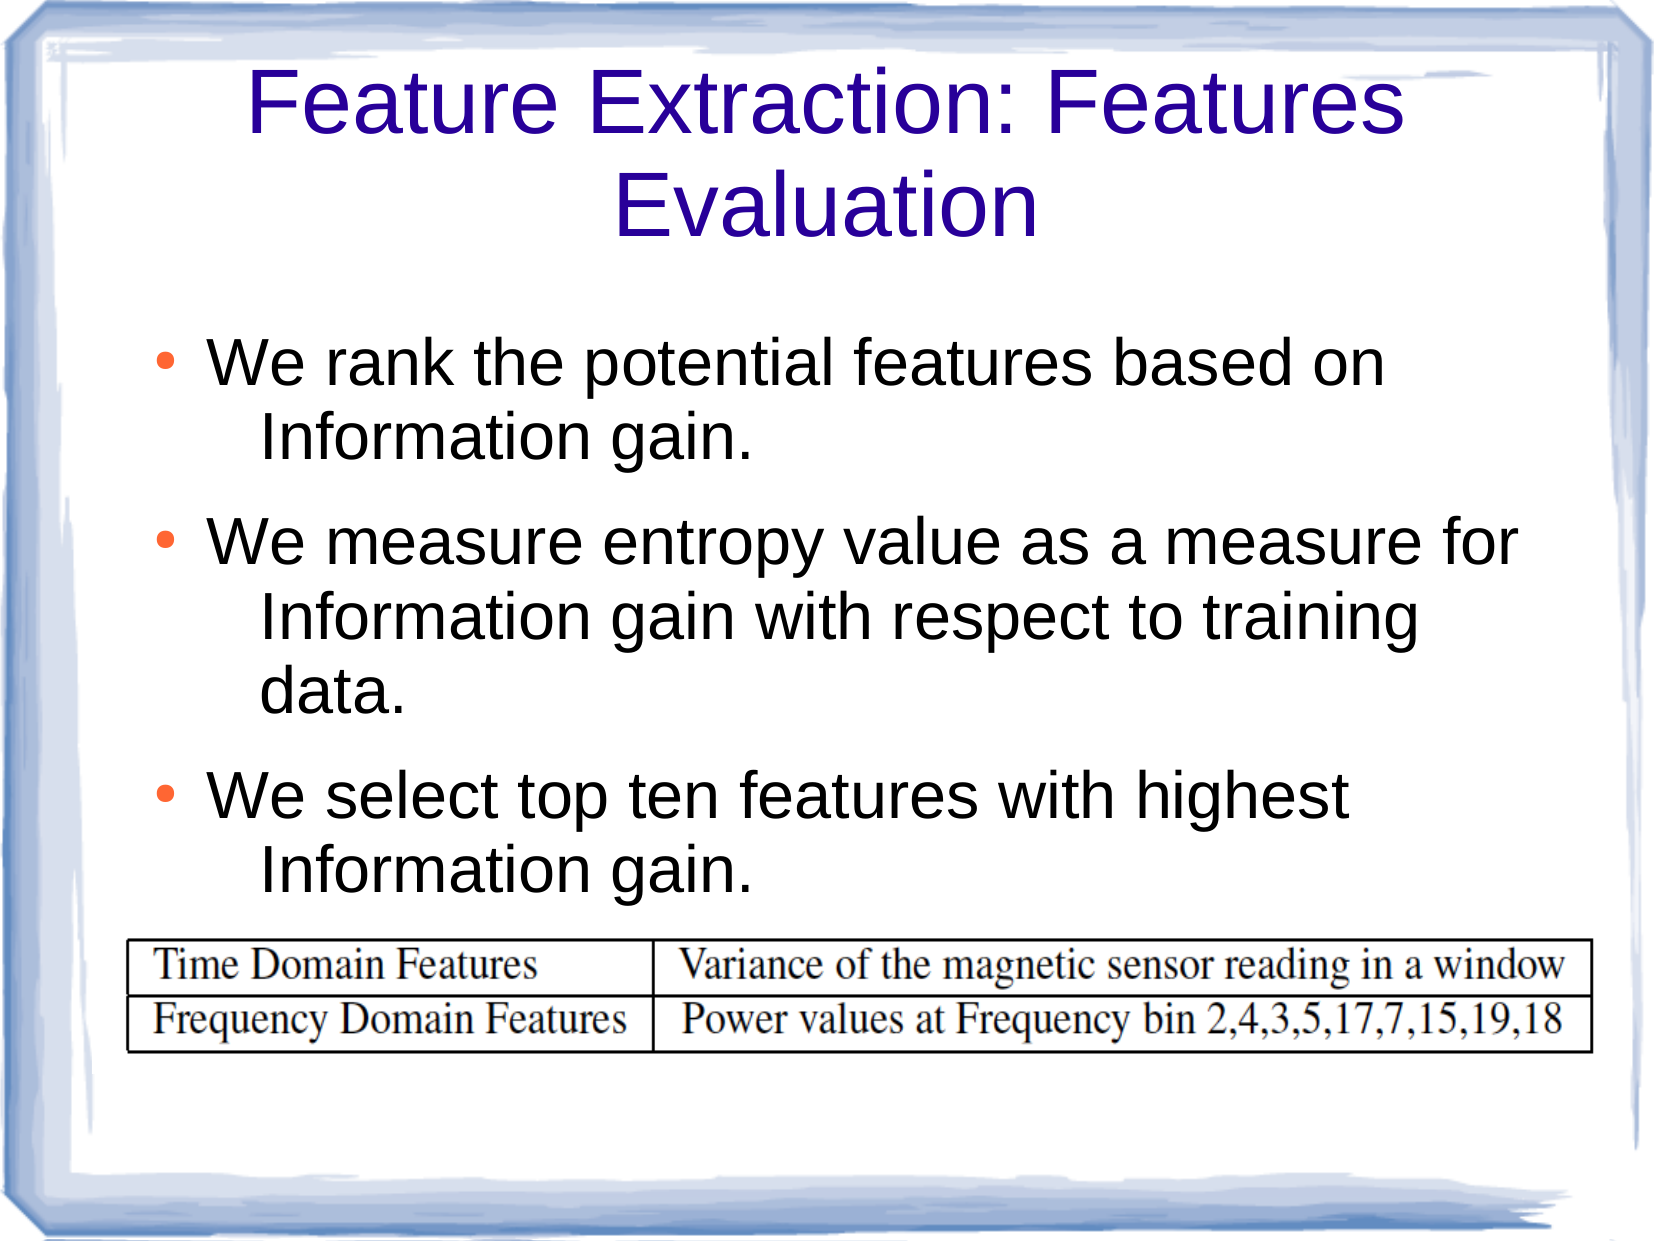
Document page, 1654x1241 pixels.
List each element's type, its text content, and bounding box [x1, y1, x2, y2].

picture [0, 0, 1654, 1241]
list We rank the potential features based on Information gain. We measure entropy value as a measure for Information gain with respect to training data. We select top ten features with highest Information gain. [118, 324, 1571, 920]
title Feature Extraction: Features Evaluation [82, 50, 1571, 256]
